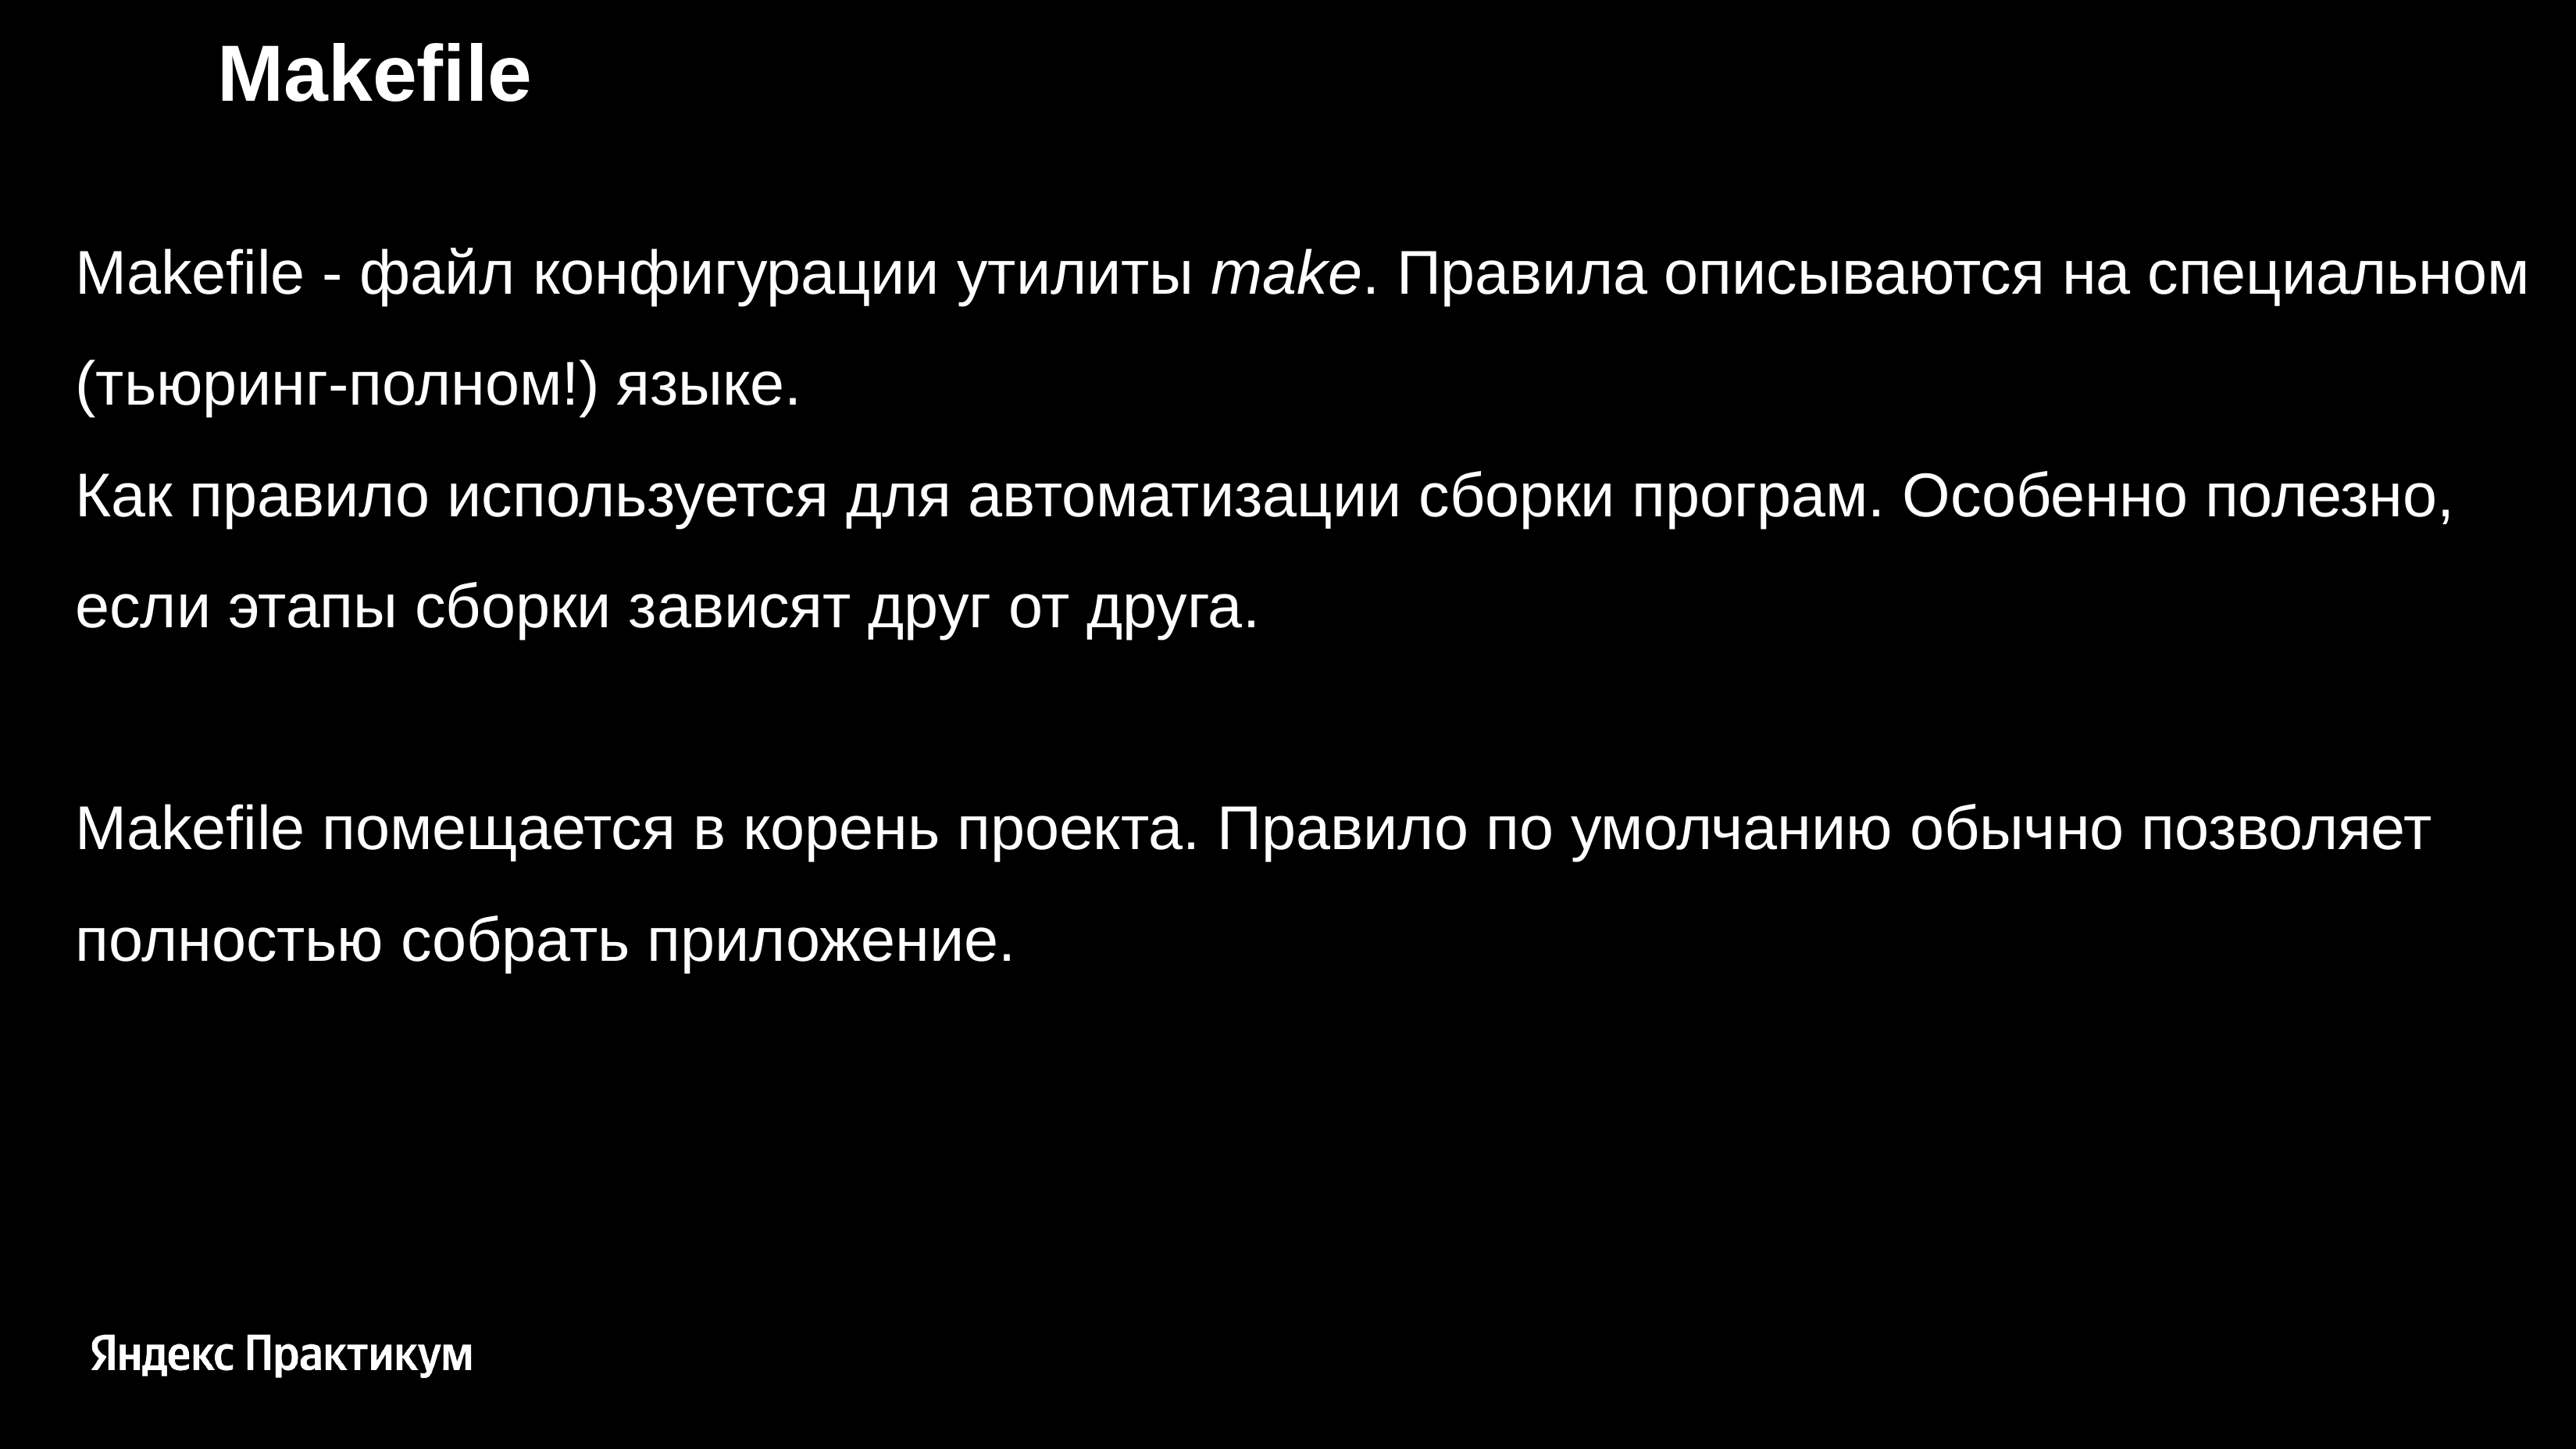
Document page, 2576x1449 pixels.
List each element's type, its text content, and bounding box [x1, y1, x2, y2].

title Makefile [217, 21, 2349, 120]
title Makefile - файл конфигурации утилиты make. Правила описываются на специальном (тьюринг-полном!) языке. Как правило используется для автоматизации сборки програм. Особенно полезно, если этапы сборки зависят друг от друга. Makefile помещается в корень проекта. Правило по умолчанию обычно позволяет полностью собрать приложение. [75, 195, 2536, 980]
picture [88, 1326, 474, 1380]
